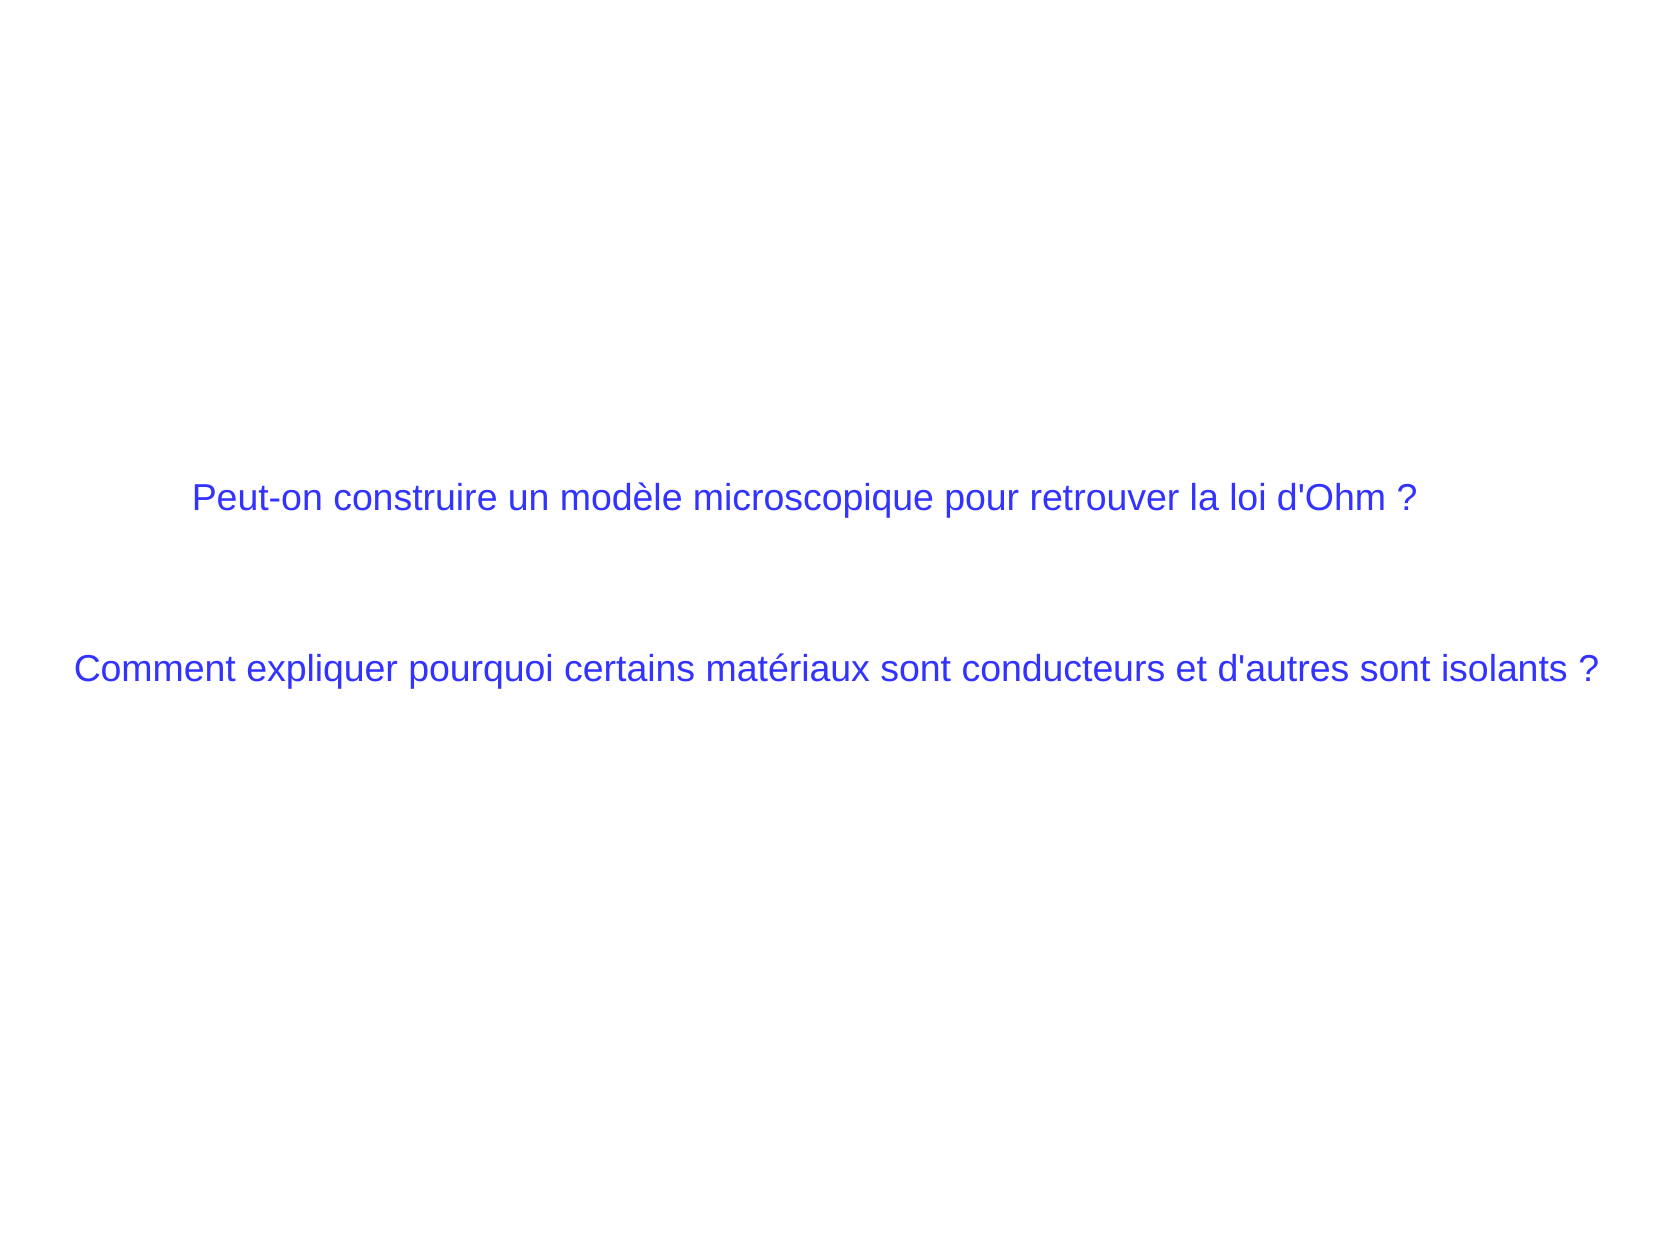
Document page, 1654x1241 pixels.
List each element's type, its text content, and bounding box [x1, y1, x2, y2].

text_box Peut-on construire un modèle microscopique pour retrouver la loi d'Ohm ? [177, 468, 1453, 526]
text_box Comment expliquer pourquoi certains matériaux sont conducteurs et d'autres sont isolants ? [59, 639, 1619, 697]
